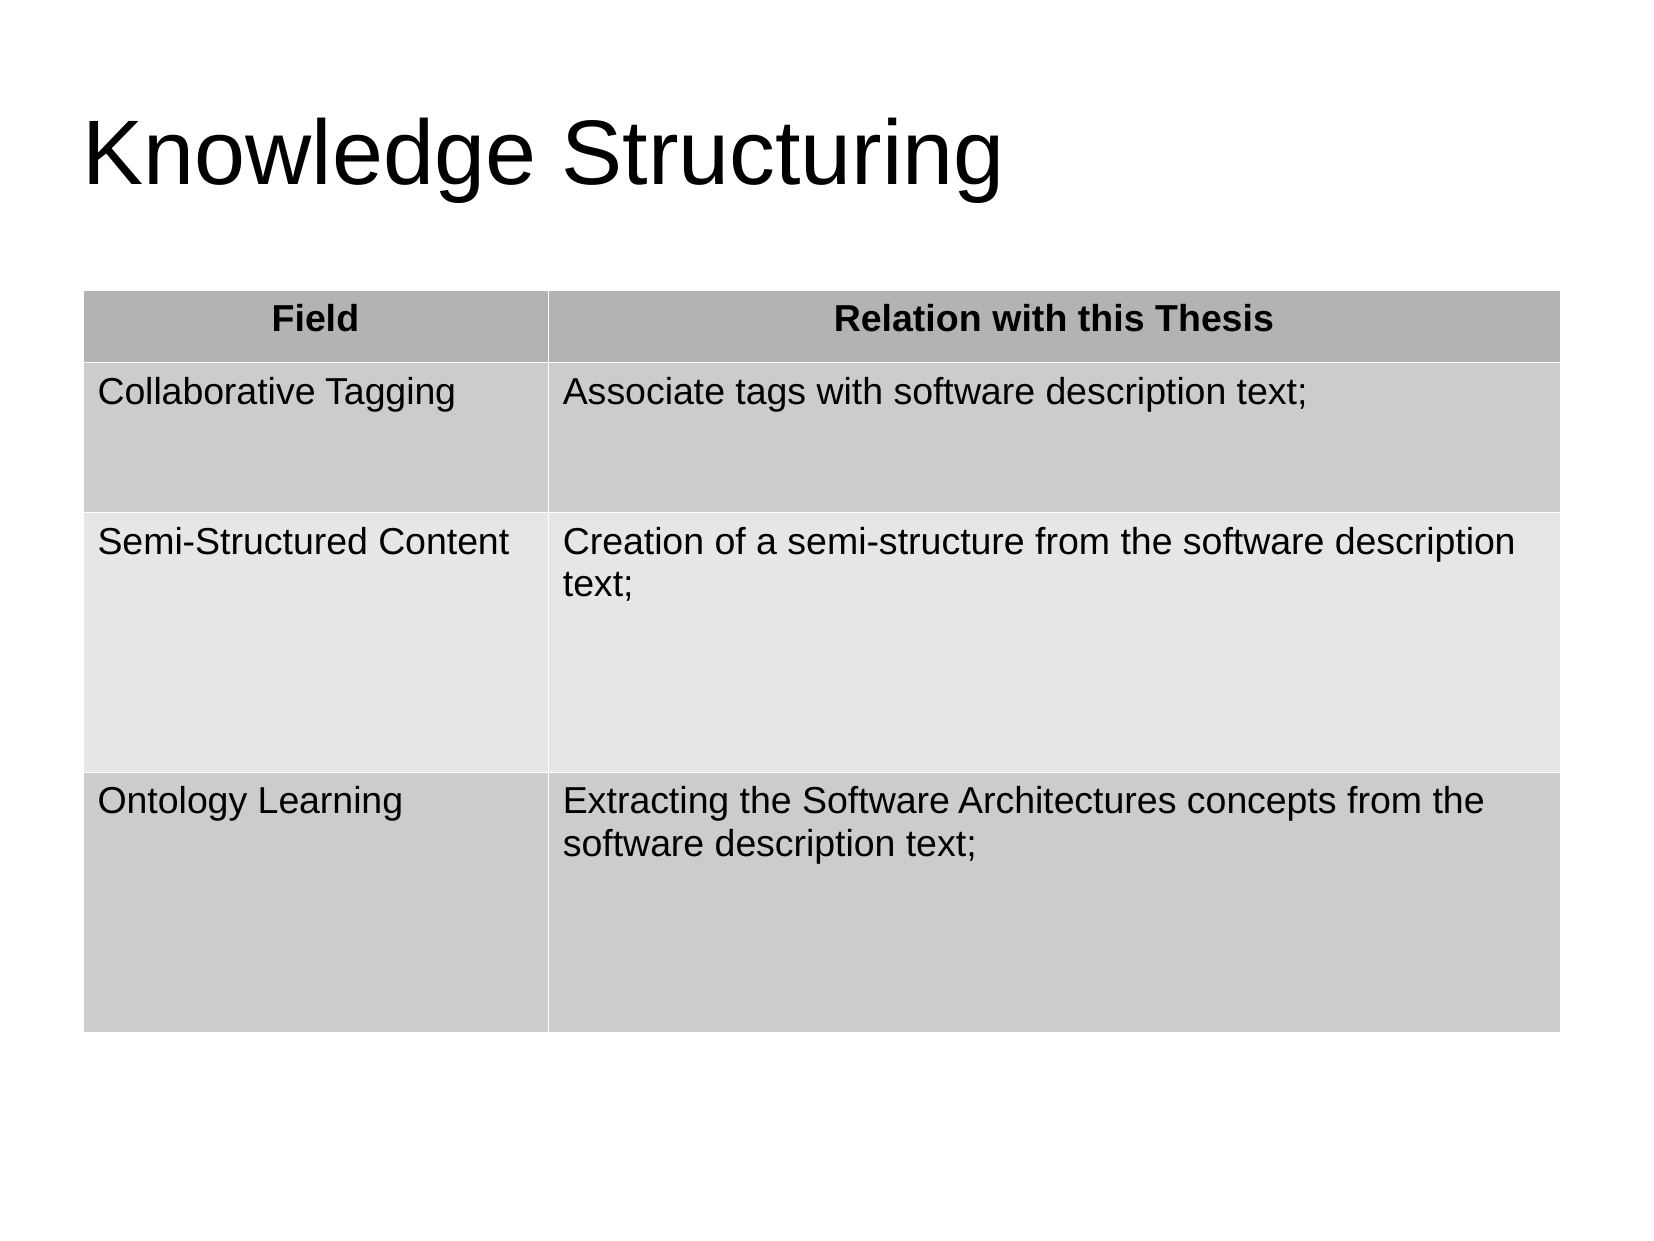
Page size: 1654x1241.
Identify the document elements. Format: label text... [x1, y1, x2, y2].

table_header Field [84, 291, 548, 362]
table_cell Semi-Structured Content [84, 513, 548, 772]
table_cell Collaborative Tagging [84, 363, 548, 512]
table_cell Ontology Learning [84, 773, 548, 1032]
table_cell Extracting the Software Architectures concepts from the software description text; [549, 773, 1560, 1032]
title Knowledge Structuring [82, 49, 1571, 257]
table_cell Creation of a semi-structure from the software description text; [549, 513, 1560, 772]
table_header Relation with this Thesis [549, 291, 1560, 362]
table_cell Associate tags with software description text; [549, 363, 1560, 512]
